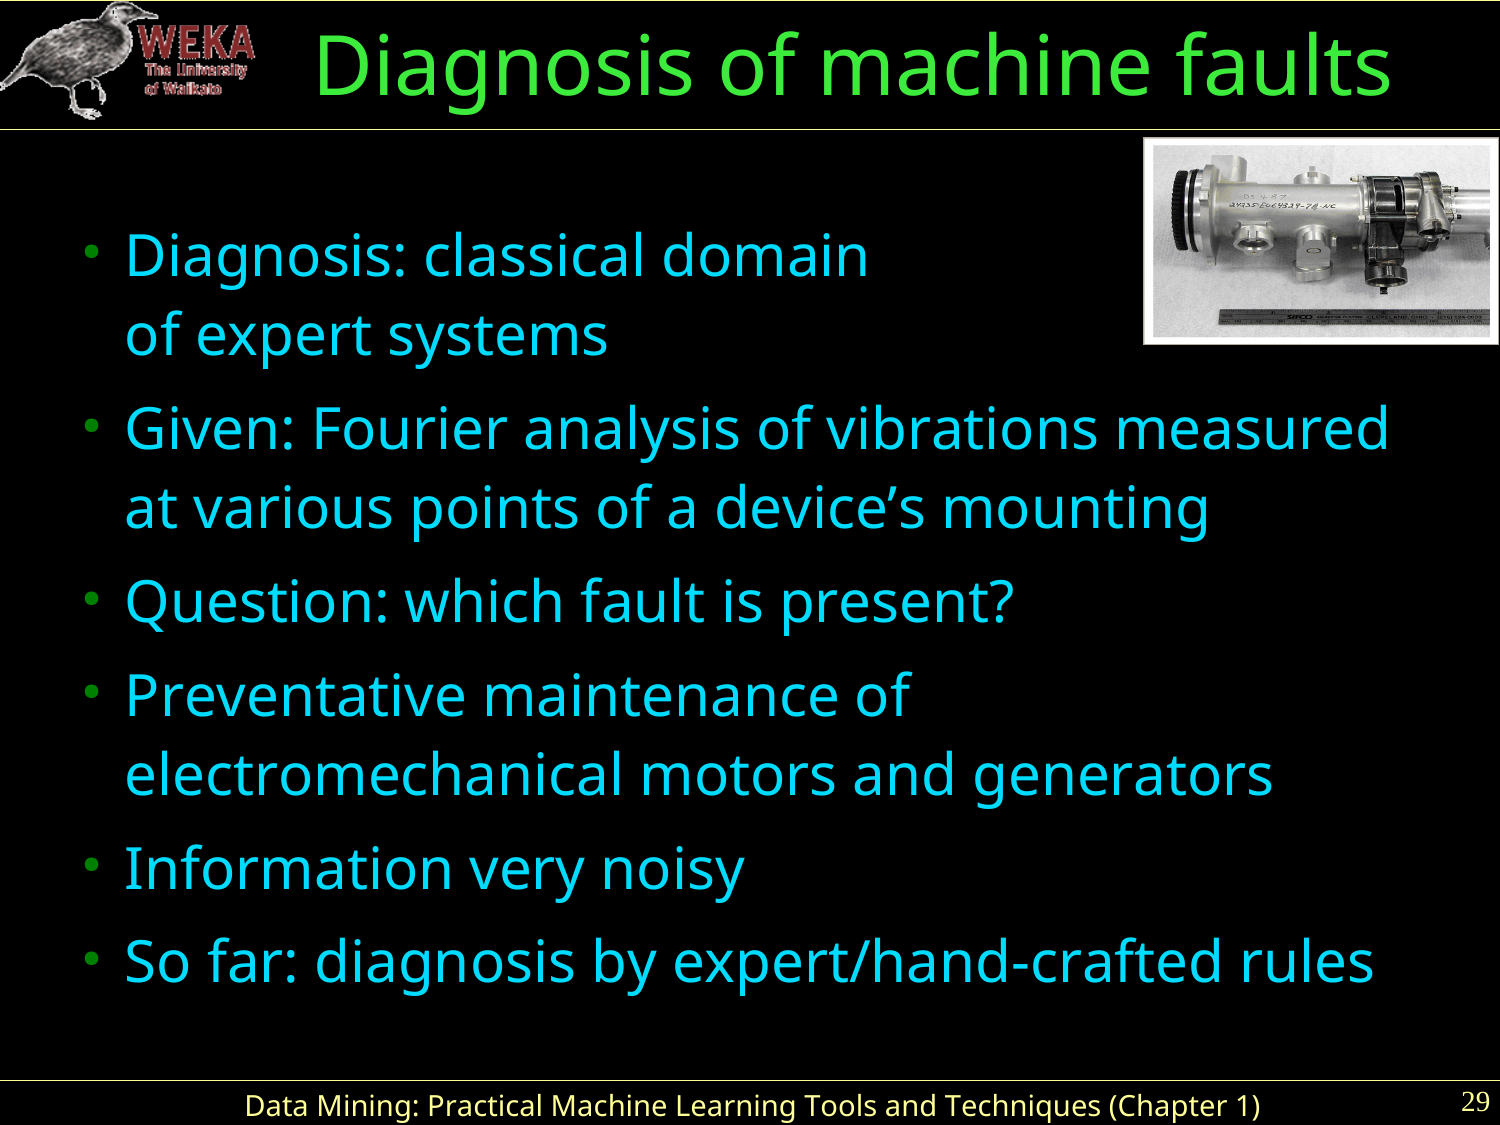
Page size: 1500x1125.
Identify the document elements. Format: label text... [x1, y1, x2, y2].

picture [0, 1, 266, 129]
picture [1143, 137, 1499, 345]
list Diagnosis: classical domain of expert systems Given: Fourier analysis of vibrations measured at various points of a device’s mounting Question: which fault is present? Preventative maintenance of electromechanical motors and generators Information very noisy So far: diagnosis by expert/hand-crafted rules [67, 206, 1418, 1108]
title Diagnosis of machine faults [297, 0, 1489, 164]
